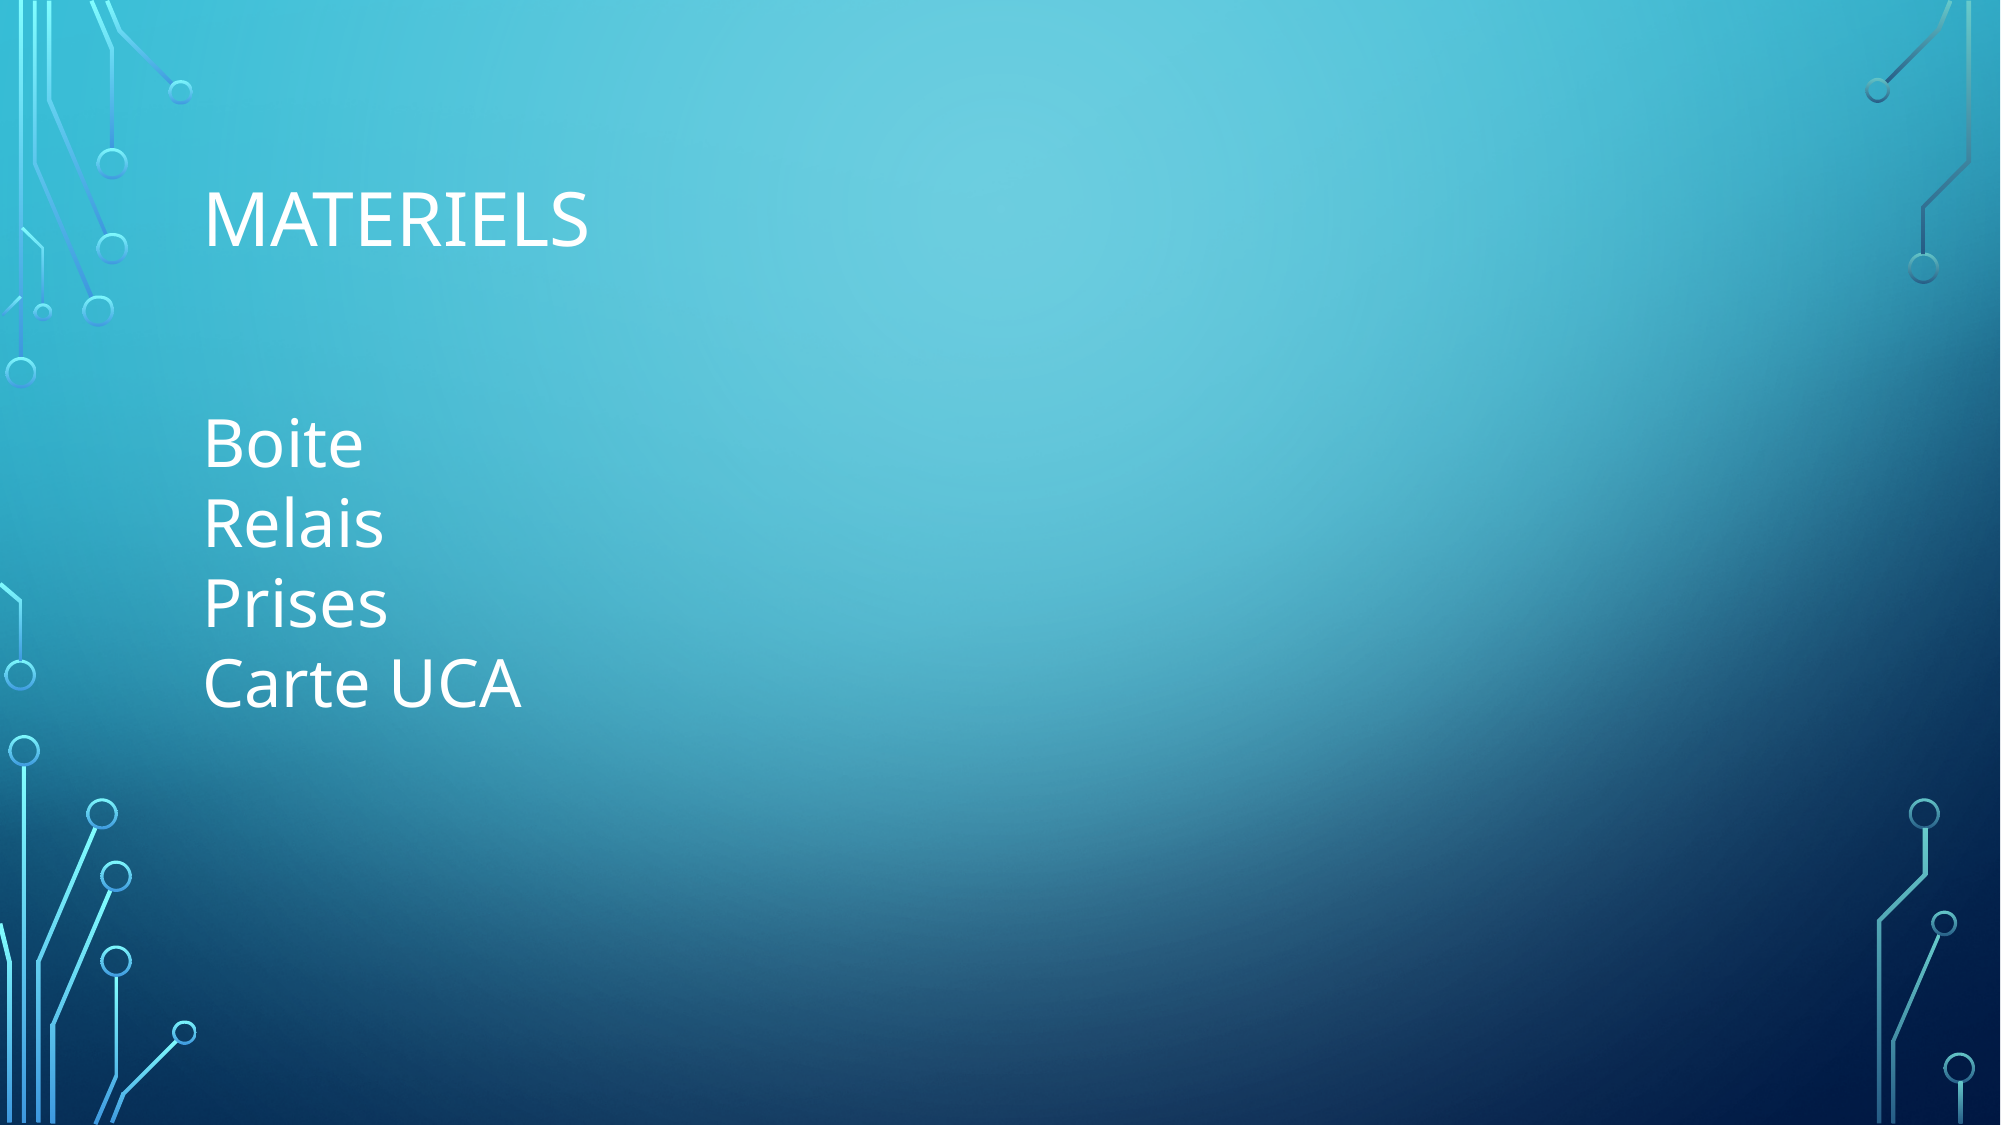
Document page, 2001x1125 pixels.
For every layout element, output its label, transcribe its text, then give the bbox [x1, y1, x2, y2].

text_box Boite Relais Prises Carte UCA [187, 393, 1836, 732]
title Materiels [187, 101, 1813, 344]
